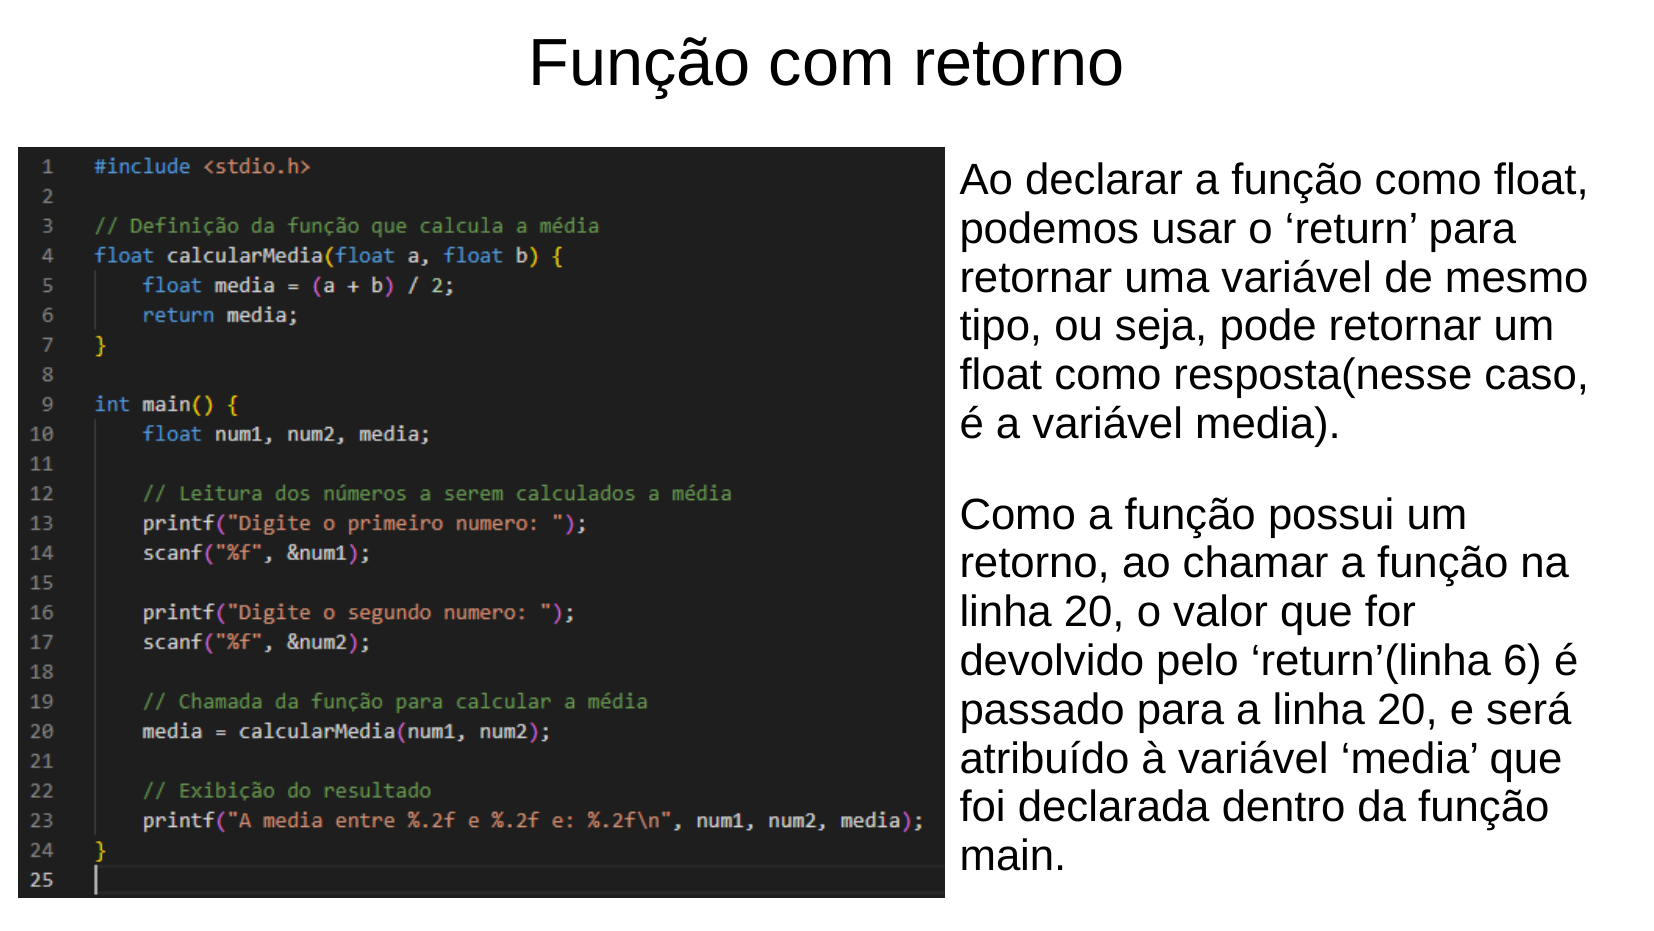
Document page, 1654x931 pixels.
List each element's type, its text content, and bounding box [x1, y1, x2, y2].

title Função com retorno [82, 7, 1571, 119]
text_box Ao declarar a função como float, podemos usar o ‘return’ para retornar uma variável de mesmo tipo, ou seja, pode retornar um float como resposta(nesse caso, é a variável media). Como a função possui um retorno, ao chamar a função na linha 20, o valor que for devolvido pelo ‘return’(linha 6) é passado para a linha 20, e será atribuído à variável ‘media’ que foi declarada dentro da função main. [944, 147, 1625, 888]
picture [18, 147, 945, 898]
